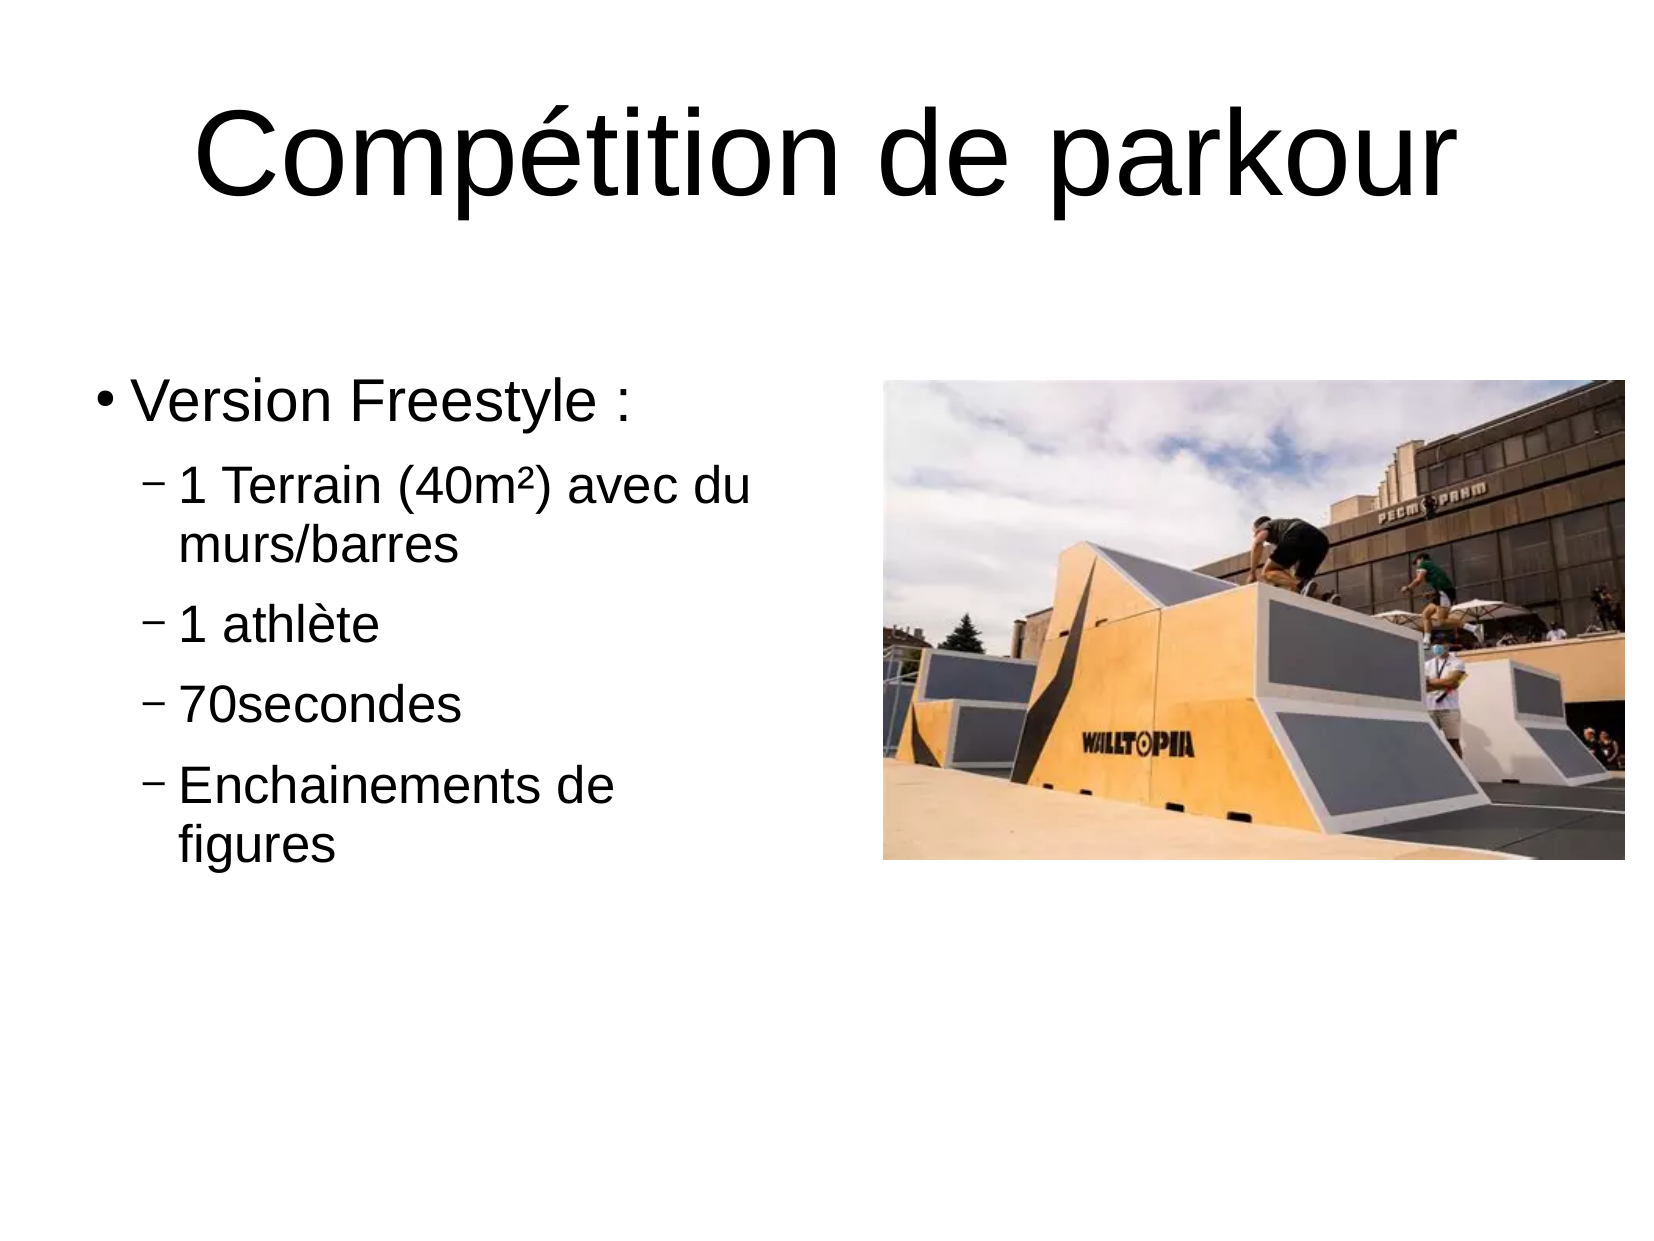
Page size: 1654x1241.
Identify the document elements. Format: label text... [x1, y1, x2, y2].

title Compétition de parkour [82, 49, 1571, 257]
list Version Freestyle : 1 Terrain (40m²) avec du murs/barres 1 athlète 70secondes Enchainements de figures [82, 366, 768, 874]
picture [883, 380, 1625, 860]
